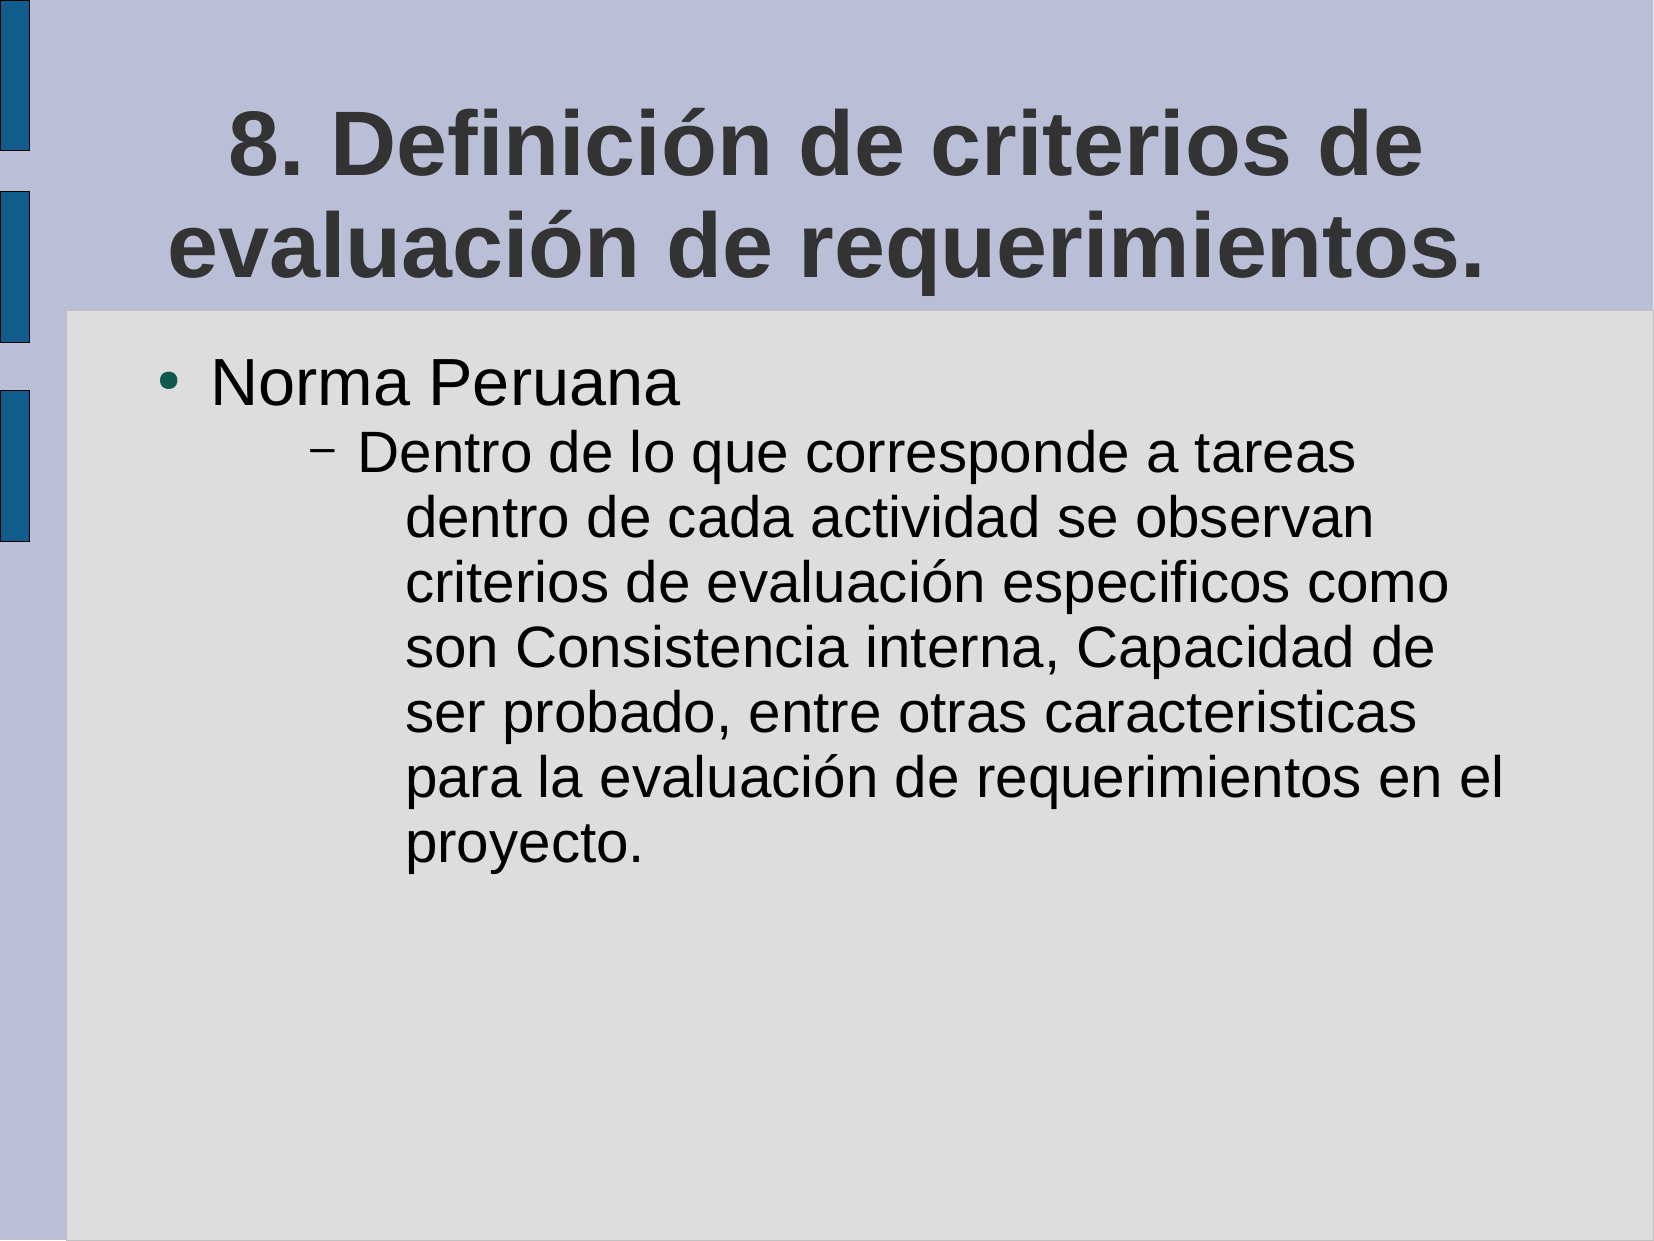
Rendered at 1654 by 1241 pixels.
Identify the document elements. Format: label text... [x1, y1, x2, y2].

list Norma Peruana Dentro de lo que corresponde a tareas dentro de cada actividad se observan criterios de evaluación especificos como son Consistencia interna, Capacidad de ser probado, entre otras caracteristicas para la evaluación de requerimientos en el proyecto. [121, 344, 1534, 1112]
title 8. Definición de criterios de evaluación de requerimientos. [121, 92, 1534, 298]
